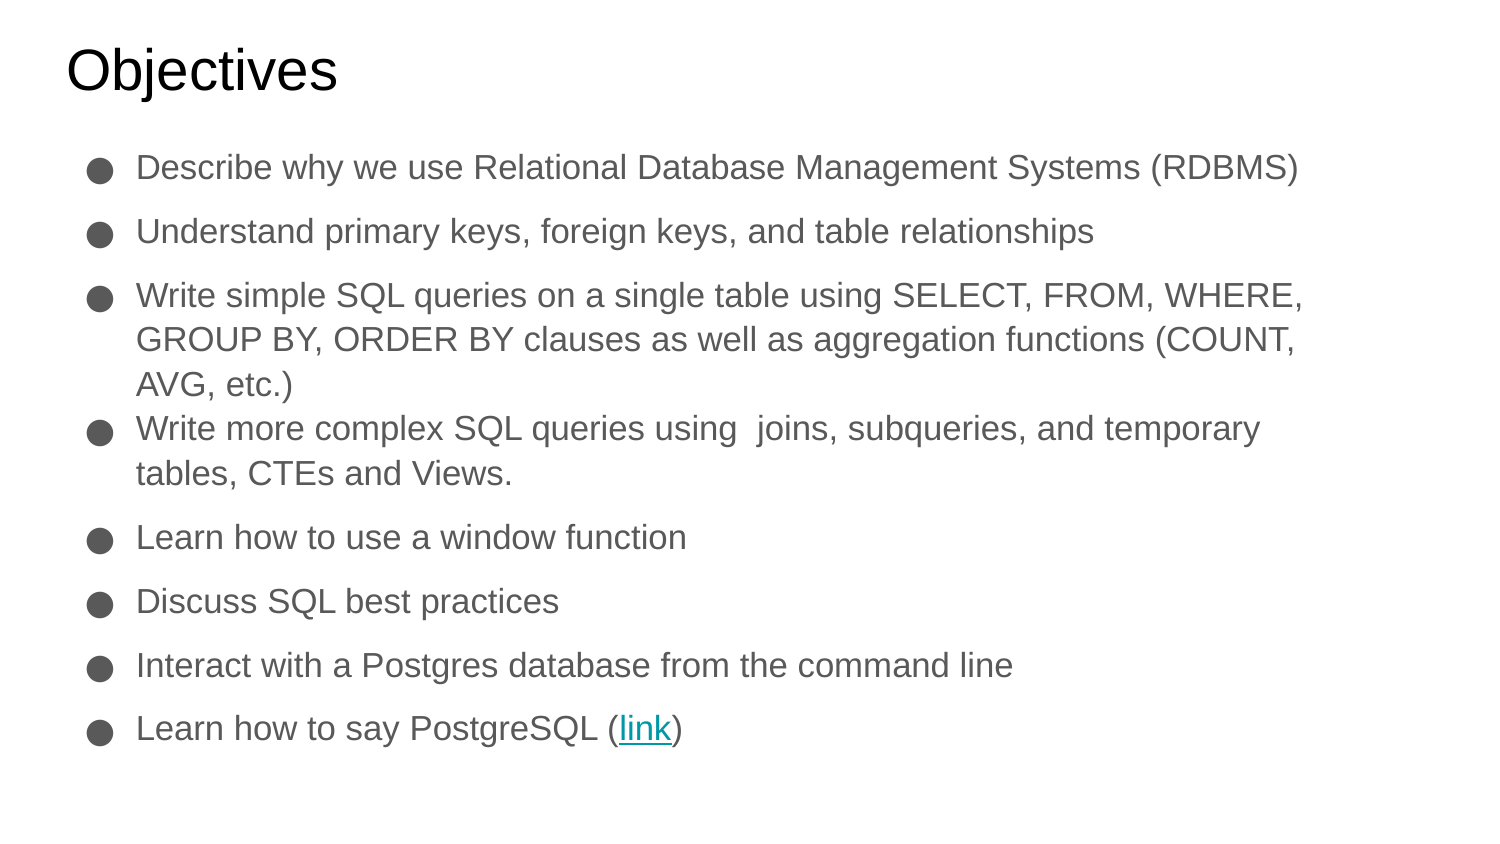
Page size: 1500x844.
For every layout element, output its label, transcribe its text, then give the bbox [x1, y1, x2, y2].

list Describe why we use Relational Database Management Systems (RDBMS) Understand primary keys, foreign keys, and table relationships Write simple SQL queries on a single table using SELECT, FROM, WHERE, GROUP BY, ORDER BY clauses as well as aggregation functions (COUNT, AVG, etc.) Write more complex SQL queries using joins, subqueries, and temporary tables, CTEs and Views. Learn how to use a window function Discuss SQL best practices Interact with a Postgres database from the command line Learn how to say PostgreSQL (link) [51, 127, 1322, 778]
title Objectives [51, 23, 1449, 126]
